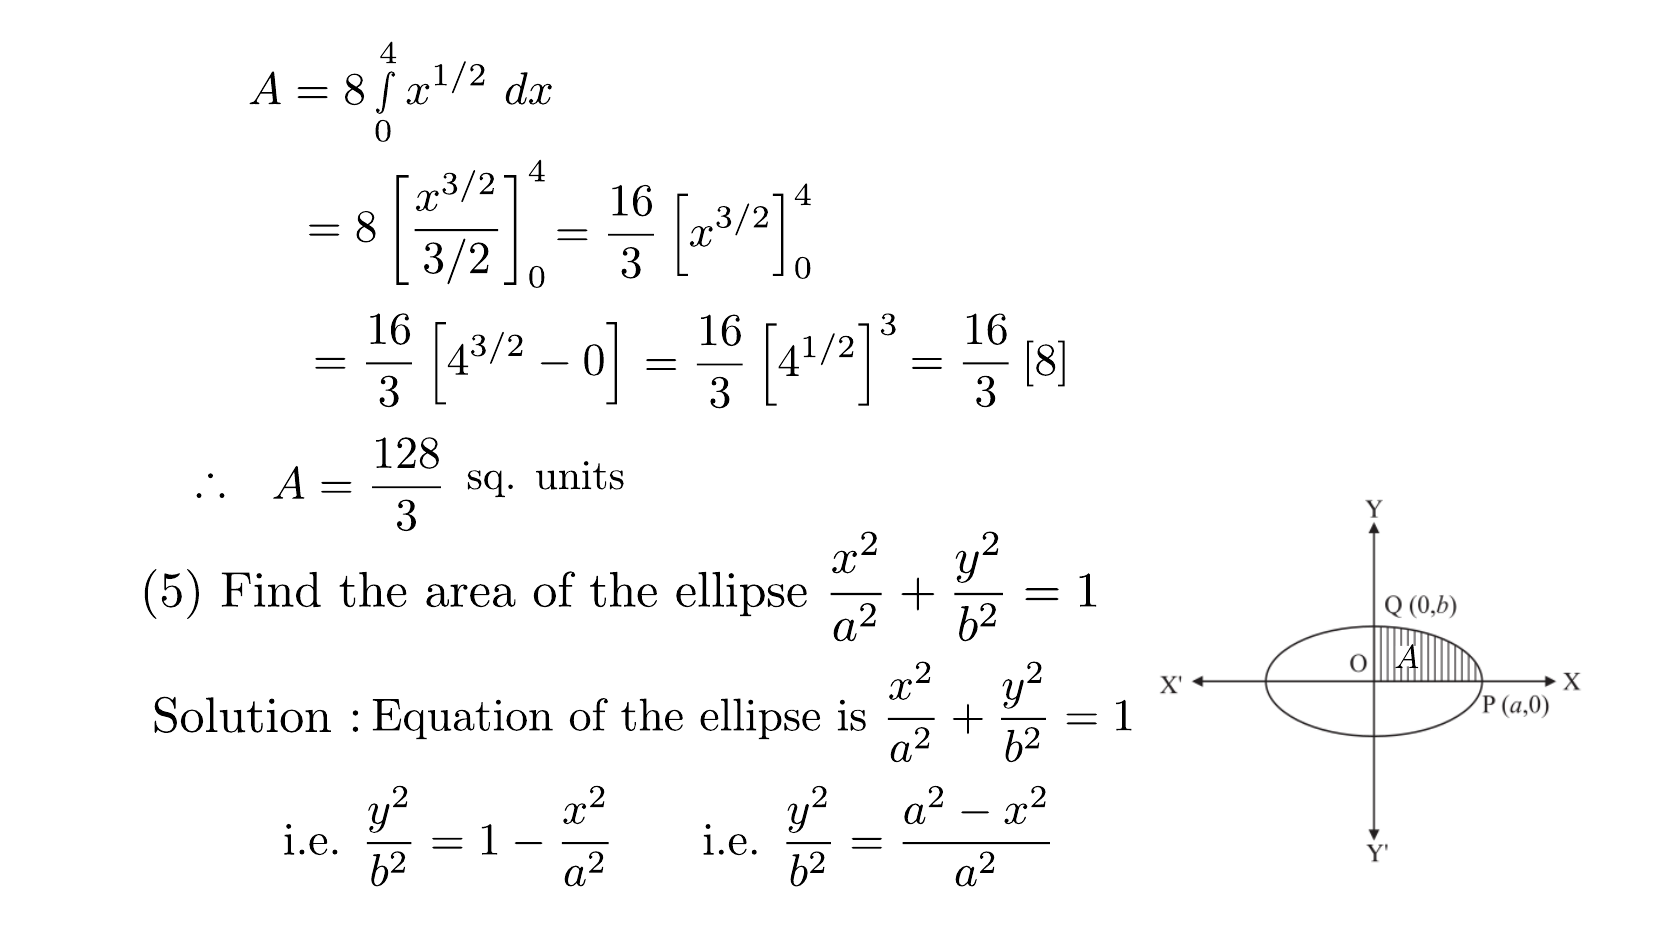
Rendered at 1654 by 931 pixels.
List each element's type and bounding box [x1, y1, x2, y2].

text_box [249, 41, 552, 142]
picture [1157, 484, 1607, 869]
text_box [196, 473, 225, 499]
text_box [273, 437, 441, 532]
text_box [142, 531, 1097, 642]
text_box [154, 696, 359, 733]
text_box [911, 313, 1065, 408]
text_box [467, 461, 624, 498]
title [47, 37, 1607, 910]
text_box [308, 159, 545, 288]
text_box [314, 313, 617, 408]
text_box [556, 183, 811, 279]
text_box [645, 313, 896, 409]
text_box [372, 661, 1132, 763]
text_box [284, 785, 609, 887]
text_box [703, 785, 1050, 887]
text_box [1395, 644, 1419, 669]
